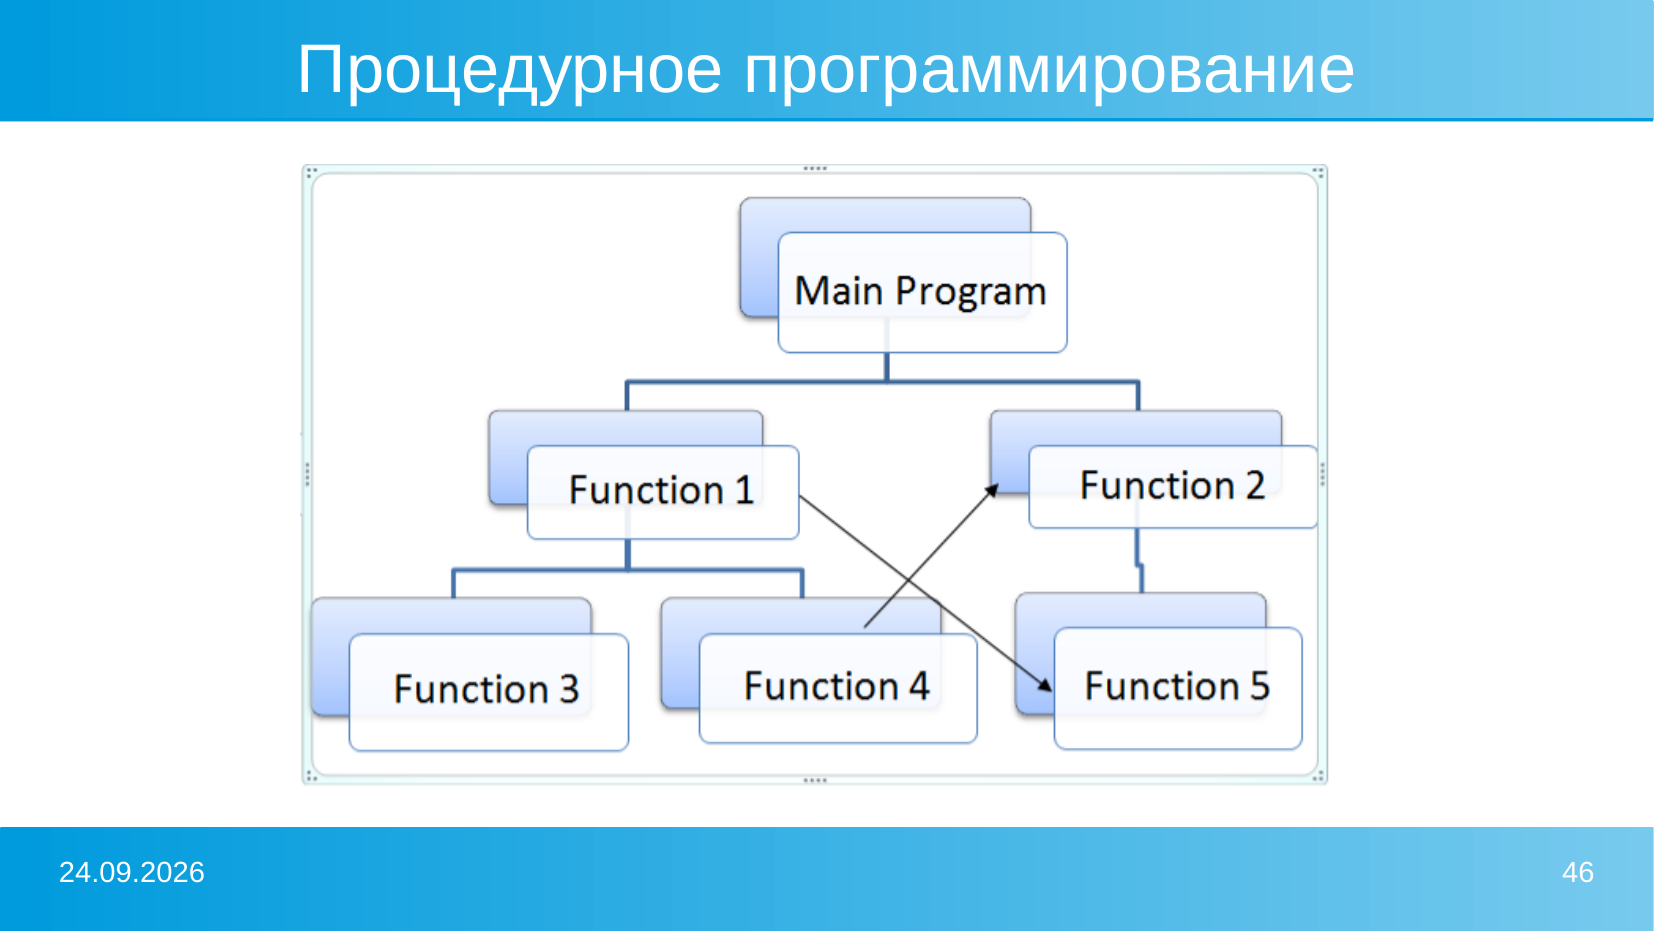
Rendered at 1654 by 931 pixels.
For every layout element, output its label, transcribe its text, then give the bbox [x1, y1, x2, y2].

title Процедурное программирование [59, 29, 1595, 108]
picture [300, 164, 1330, 788]
